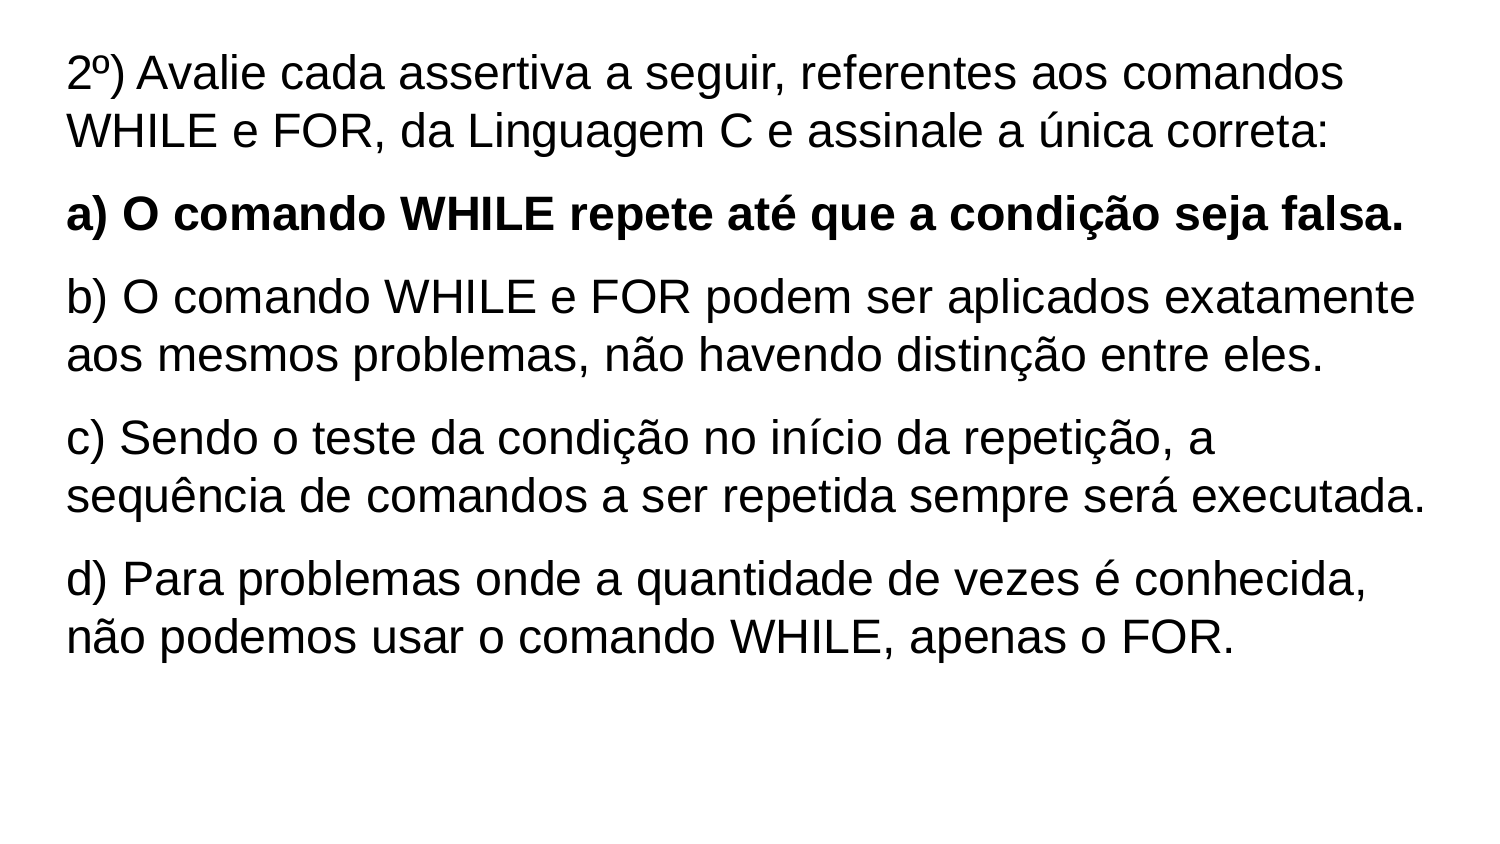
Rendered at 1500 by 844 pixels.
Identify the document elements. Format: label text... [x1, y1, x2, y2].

list 2º) Avalie cada assertiva a seguir, referentes aos comandos WHILE e FOR, da Linguagem C e assinale a única correta: a) O comando WHILE repete até que a condição seja falsa. b) O comando WHILE e FOR podem ser aplicados exatamente aos mesmos problemas, não havendo distinção entre eles. c) Sendo o teste da condição no início da repetição, a sequência de comandos a ser repetida sempre será executada. d) Para problemas onde a quantidade de vezes é conhecida, não podemos usar o comando WHILE, apenas o FOR. [51, 26, 1449, 750]
